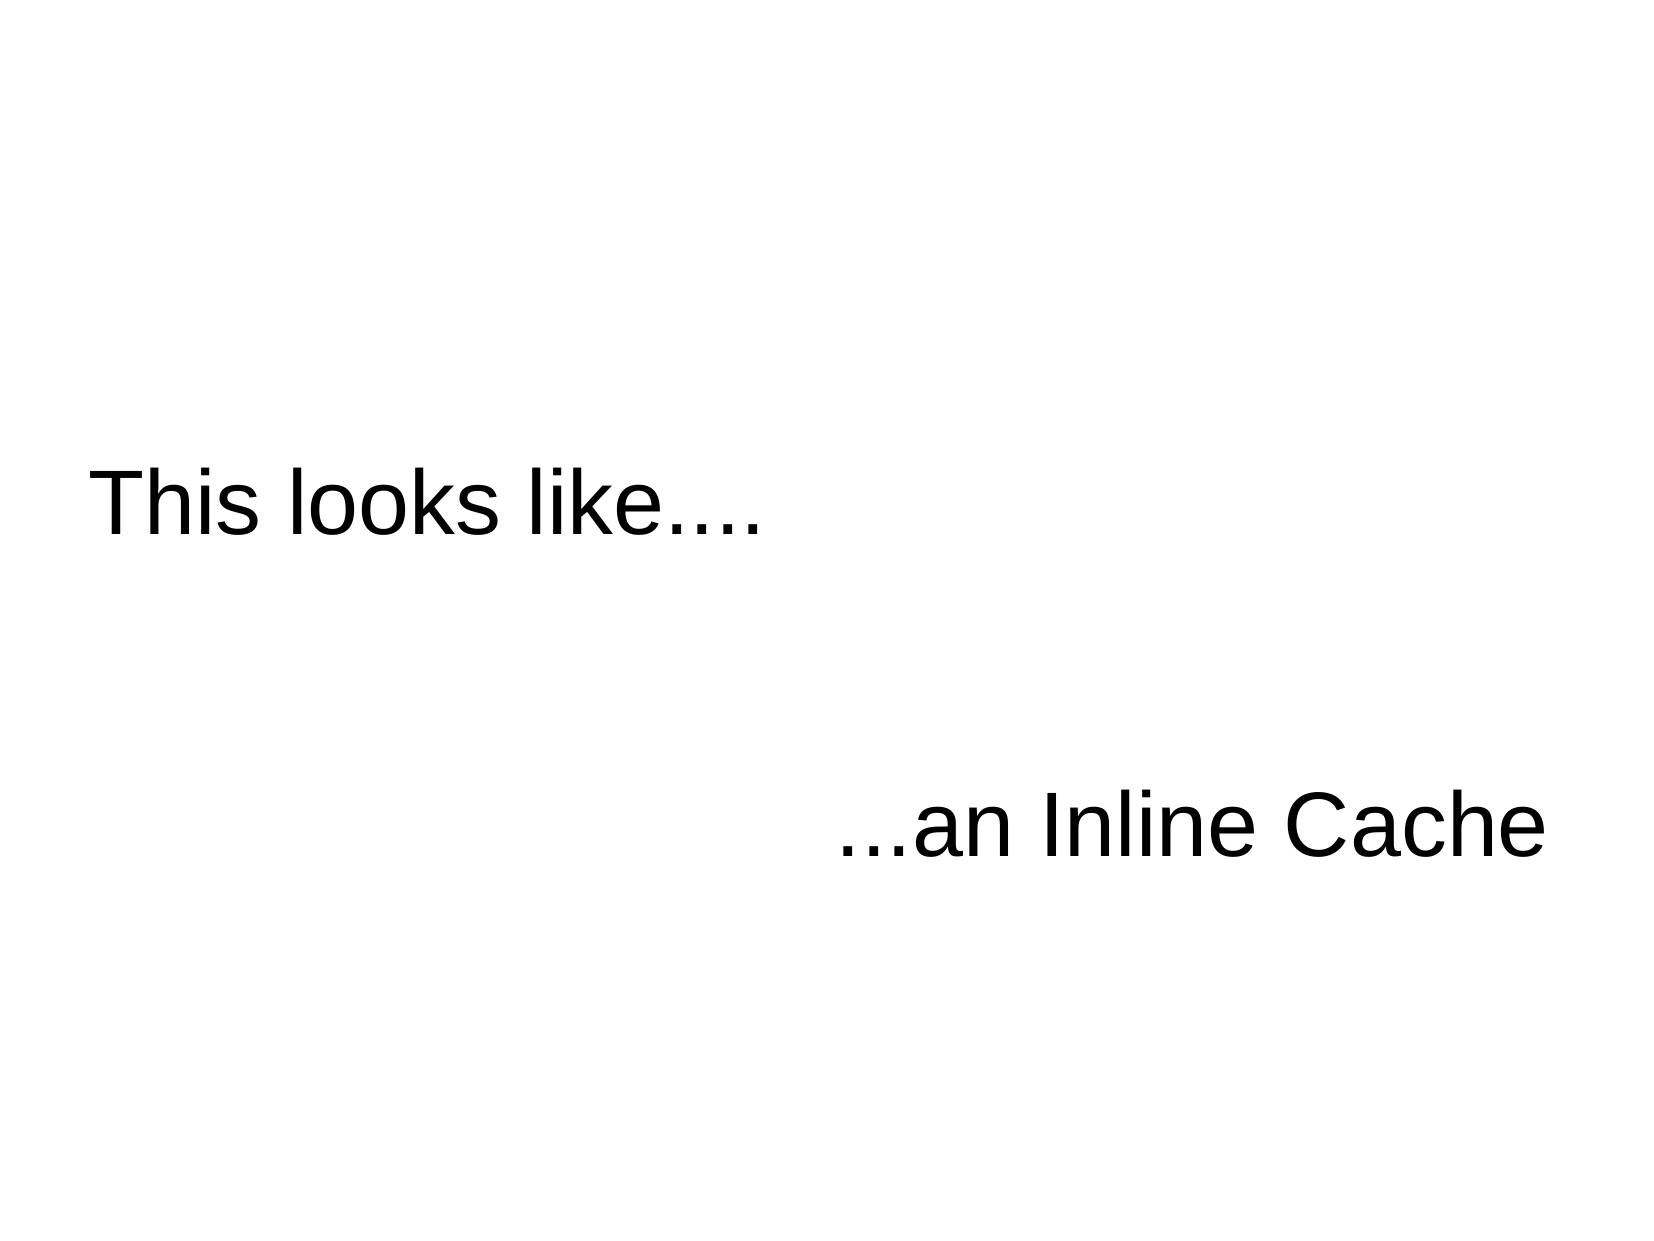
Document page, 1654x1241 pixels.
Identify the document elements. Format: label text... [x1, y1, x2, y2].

text_box ...an Inline Cache [821, 561, 1565, 884]
title This looks like.... [88, 451, 1577, 760]
